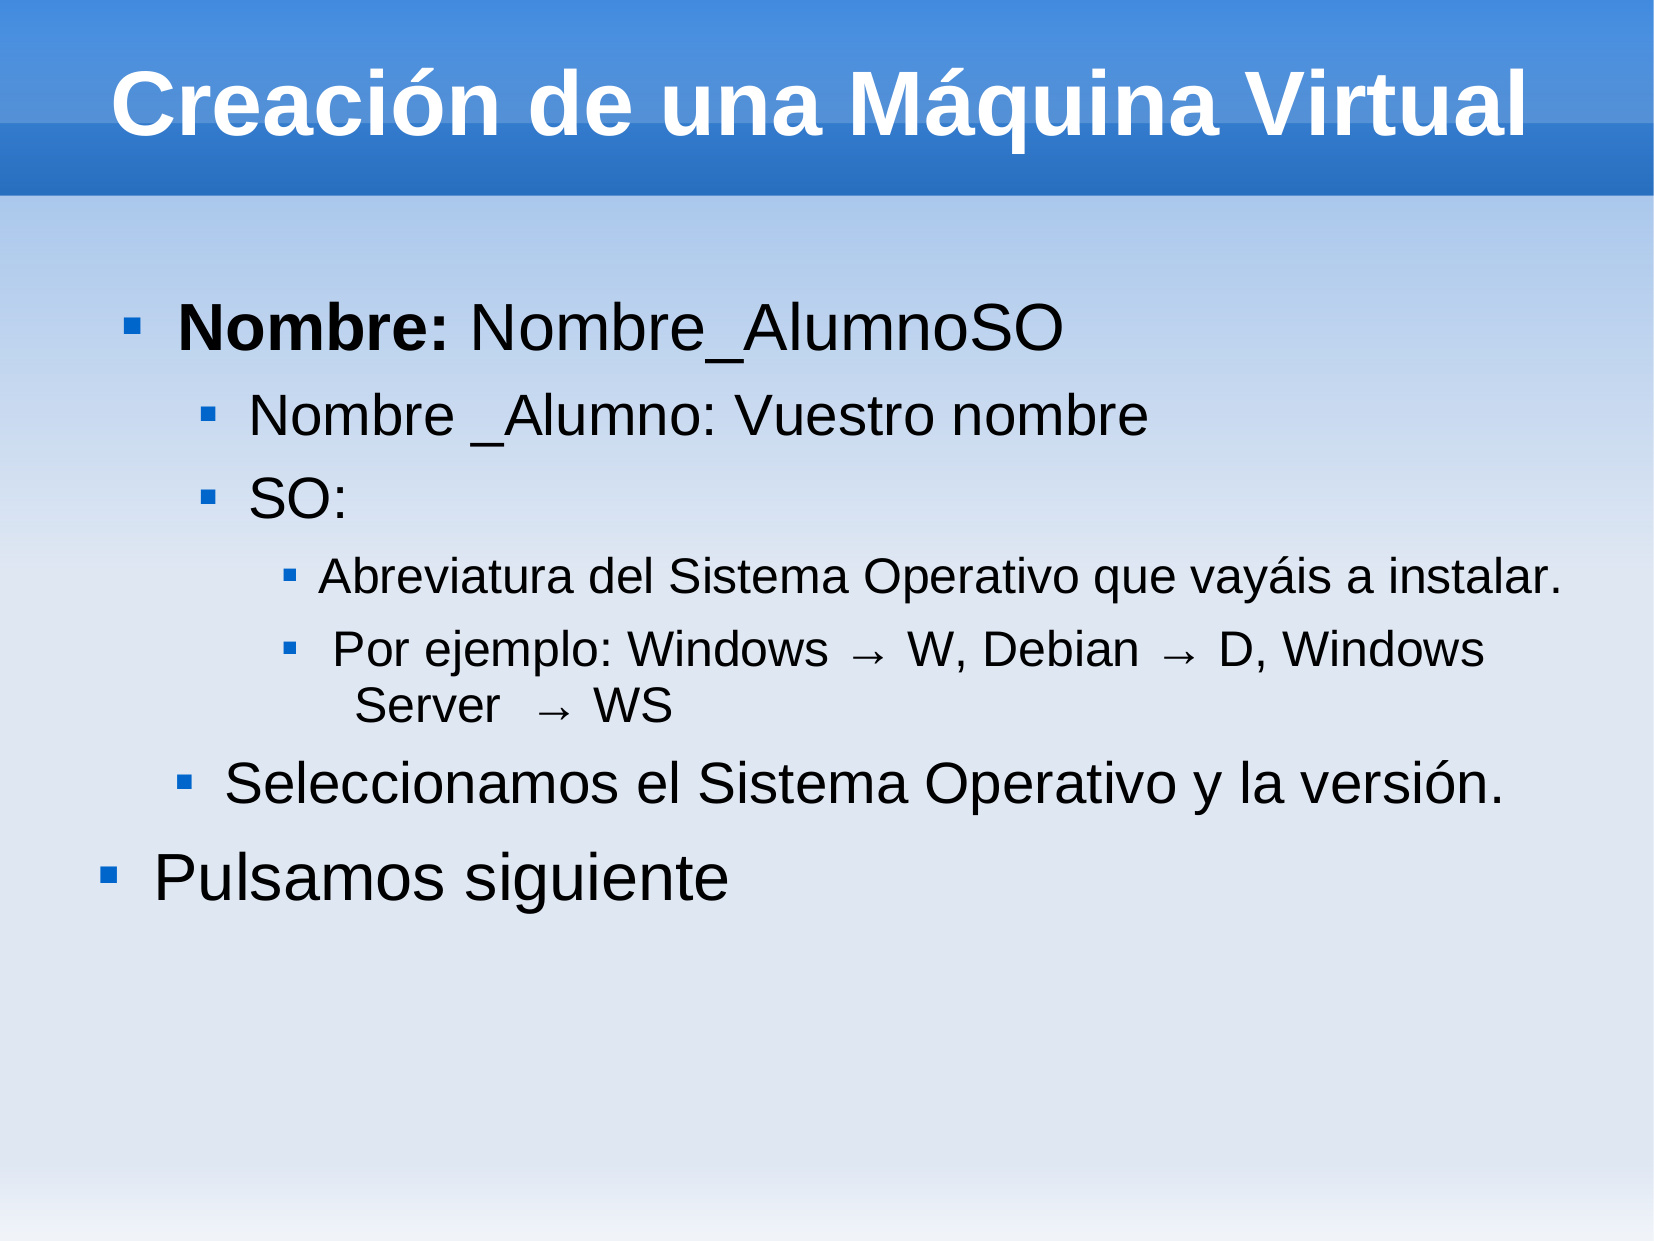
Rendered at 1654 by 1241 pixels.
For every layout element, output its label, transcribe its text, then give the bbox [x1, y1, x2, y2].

picture [0, 0, 1654, 1241]
title Creación de una Máquina Virtual [76, 0, 1565, 208]
list Nombre: Nombre_AlumnoSO Nombre _Alumno: Vuestro nombre SO: Abreviatura del Sistema Operativo que vayáis a instalar. Por ejemplo: Windows → W, Debian → D, Windows Server → WS Seleccionamos el Sistema Operativo y la versión. Pulsamos siguiente [82, 290, 1571, 1109]
